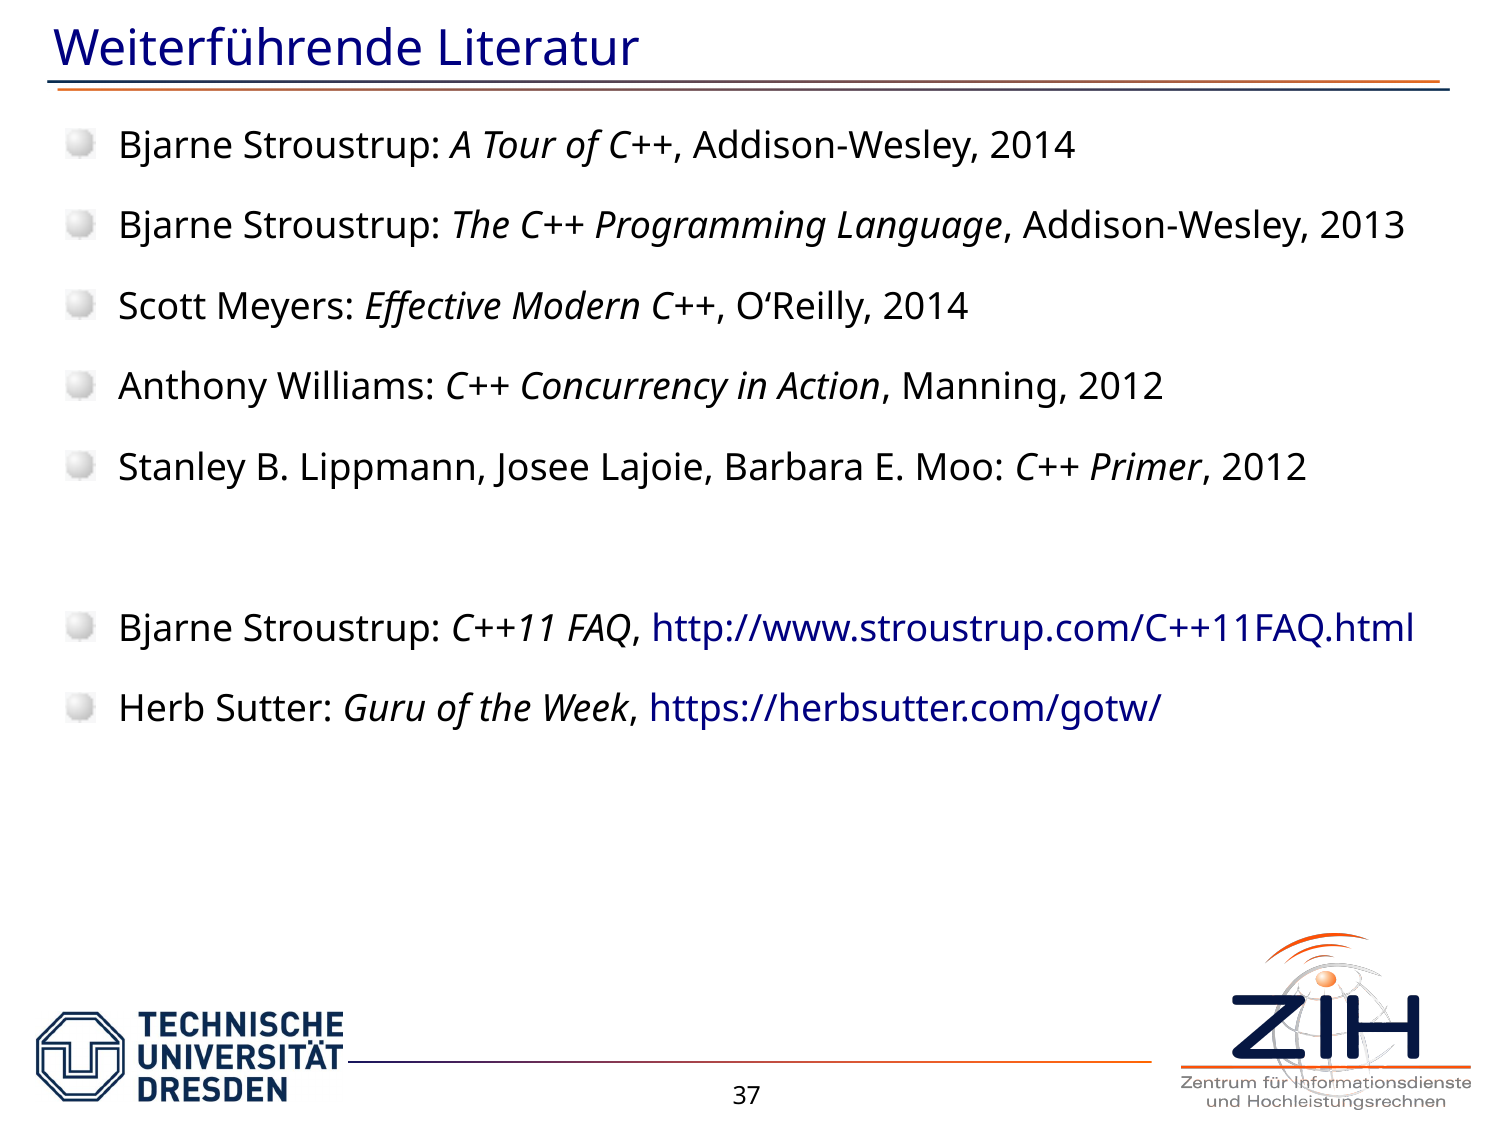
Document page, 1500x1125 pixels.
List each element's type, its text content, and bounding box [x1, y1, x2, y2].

list Bjarne Stroustrup: A Tour of C++, Addison-Wesley, 2014 Bjarne Stroustrup: The C++ Programming Language, Addison-Wesley, 2013 Scott Meyers: Effective Modern C++, O‘Reilly, 2014 Anthony Williams: C++ Concurrency in Action, Manning, 2012 Stanley B. Lippmann, Josee Lajoie, Barbara E. Moo: C++ Primer, 2012 Bjarne Stroustrup: C++11 FAQ, http://www.stroustrup.com/C++11FAQ.html Herb Sutter: Guru of the Week, https://herbsutter.com/gotw/ [29, 118, 1418, 771]
picture [1181, 933, 1471, 1110]
title Weiterführende Literatur [53, 12, 1453, 81]
picture [47, 80, 1450, 91]
picture [35, 1011, 343, 1102]
